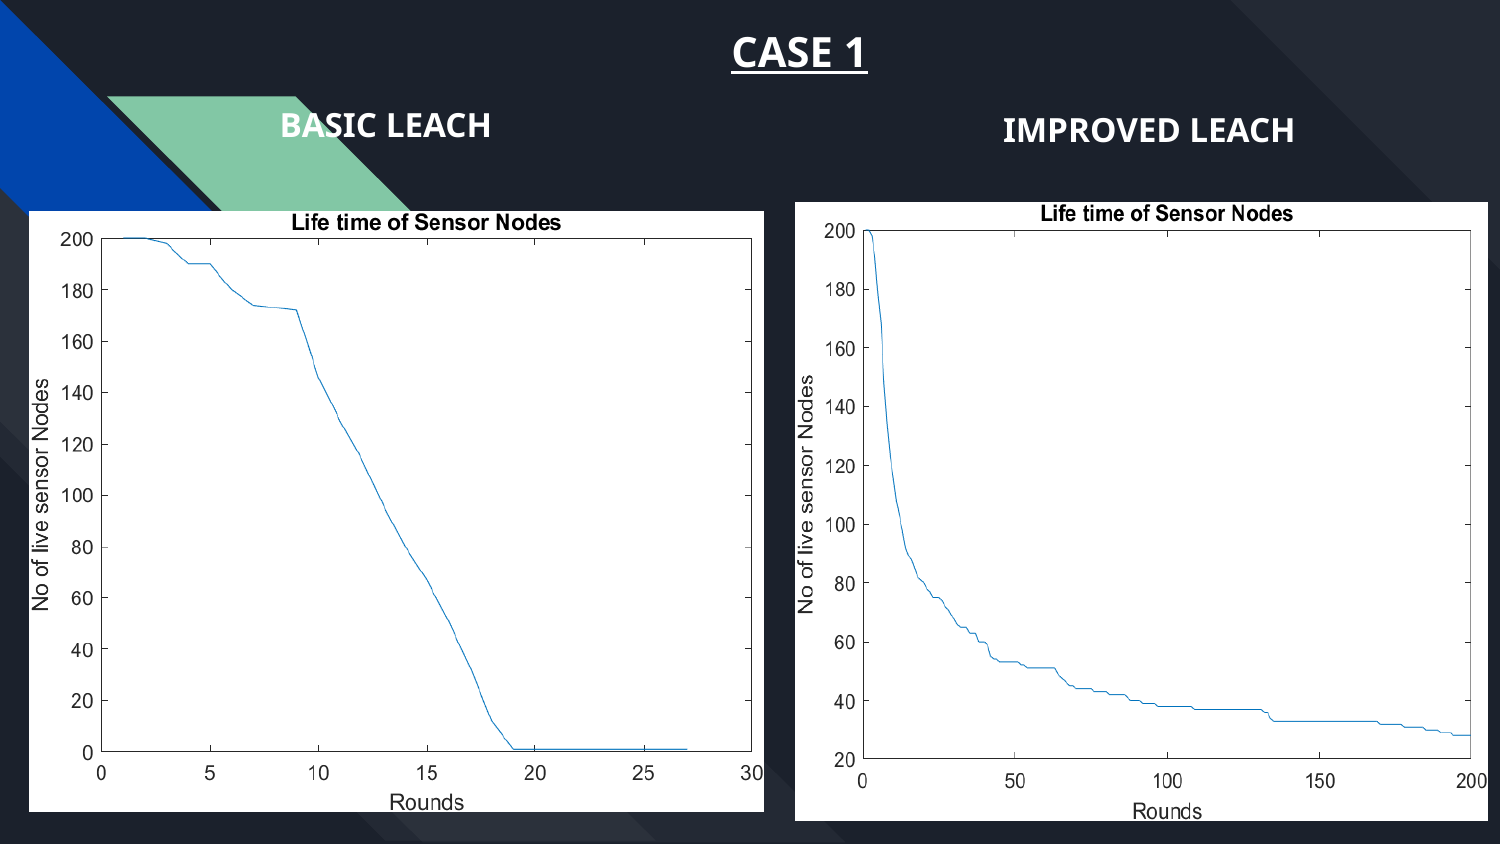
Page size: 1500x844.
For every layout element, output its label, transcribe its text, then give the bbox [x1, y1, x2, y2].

text_box BASIC LEACH [152, 89, 621, 156]
text_box CASE 1 [372, 10, 1228, 85]
picture [29, 211, 764, 812]
text_box IMPROVED LEACH [910, 93, 1388, 150]
picture [795, 202, 1488, 822]
